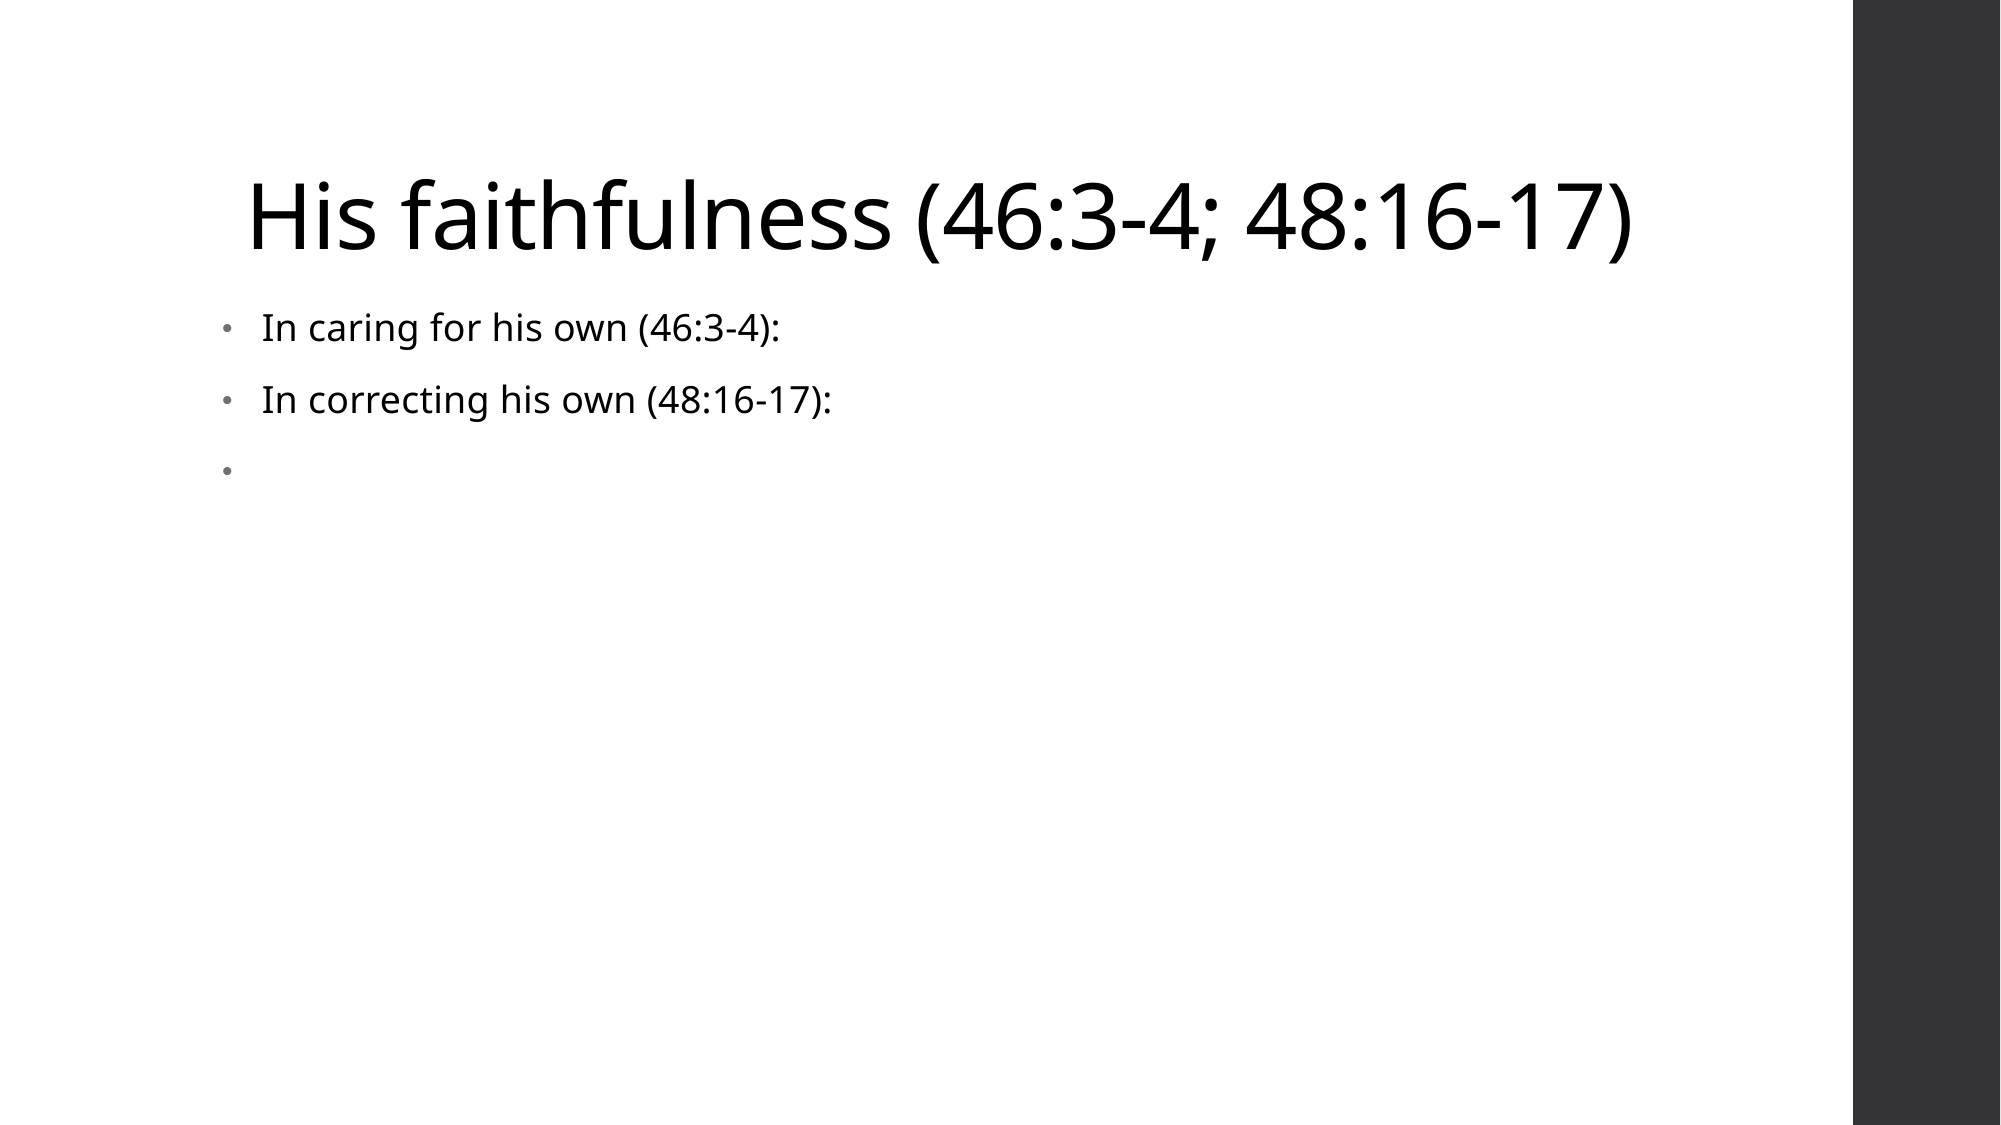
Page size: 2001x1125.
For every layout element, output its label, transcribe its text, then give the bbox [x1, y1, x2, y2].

list In caring for his own (46:3-4): In correcting his own (48:16-17): [206, 299, 1617, 1014]
title His faithfulness (46:3-4; 48:16-17) [206, 60, 1797, 278]
